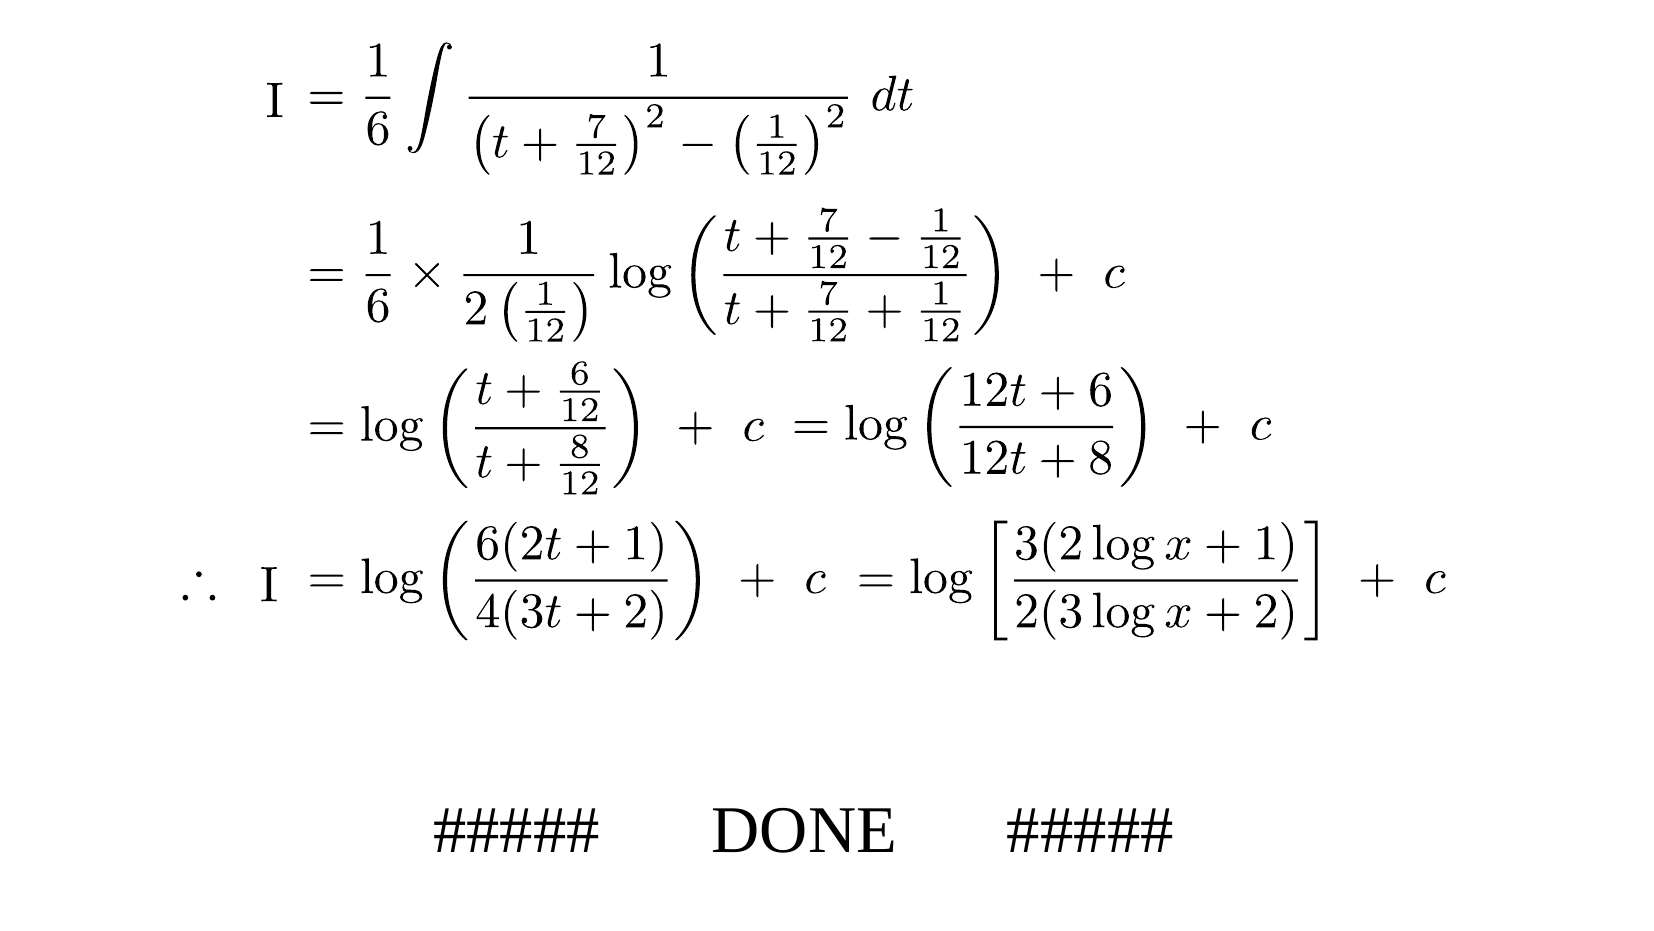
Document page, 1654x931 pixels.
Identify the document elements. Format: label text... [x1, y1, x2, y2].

text_box [261, 567, 277, 602]
text_box [182, 571, 216, 601]
text_box [794, 367, 1272, 487]
text_box [309, 207, 1125, 342]
text_box [859, 520, 1446, 641]
text_box [309, 361, 764, 495]
text_box [309, 42, 913, 175]
text_box [267, 82, 283, 118]
title ##### DONE ##### [47, 36, 1607, 898]
text_box [309, 520, 826, 641]
